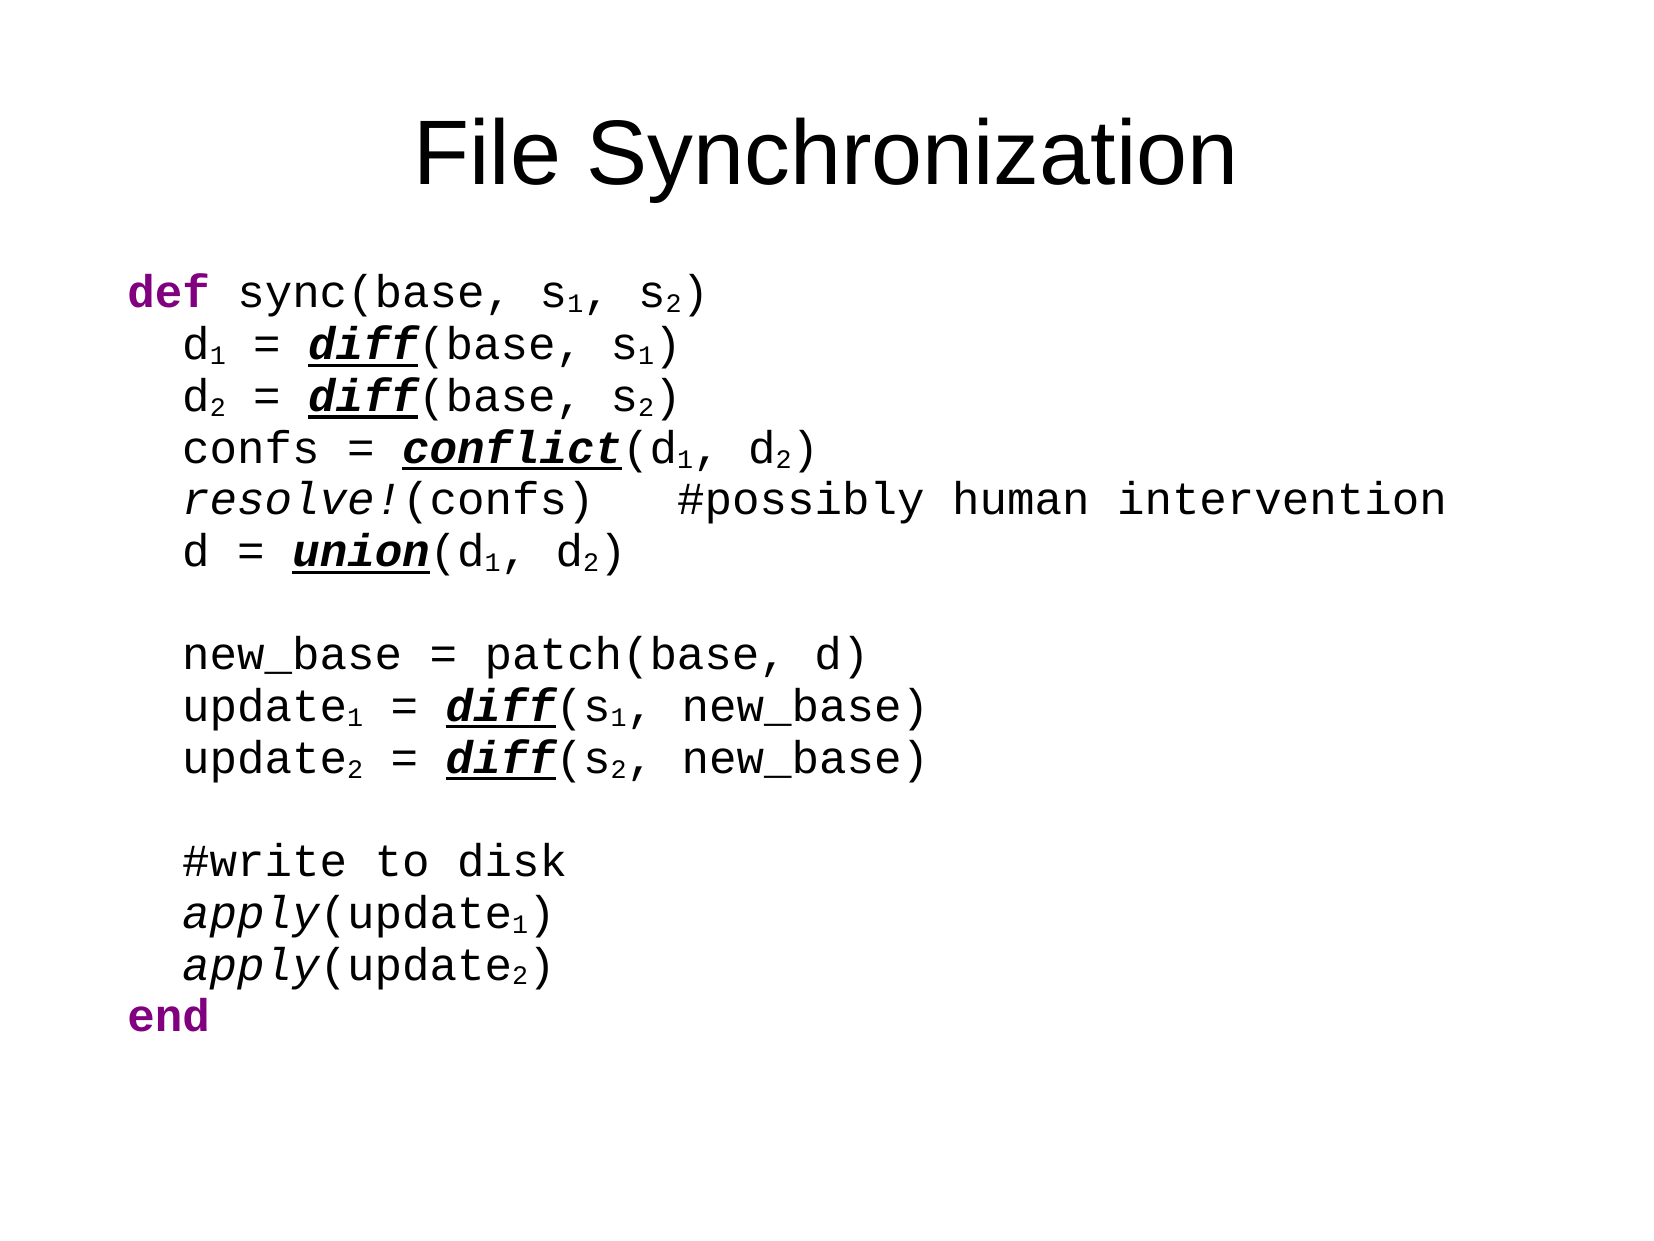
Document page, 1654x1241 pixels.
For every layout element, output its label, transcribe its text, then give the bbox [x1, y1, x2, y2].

title File Synchronization [82, 49, 1571, 257]
text_box def sync(base, s1, s2) d1 = diff(base, s1) d2 = diff(base, s2) confs = conflict(d1, d2) resolve!(confs) #possibly human intervention d = union(d1, d2) new_base = patch(base, d) update1 = diff(s1, new_base) update2 = diff(s2, new_base) #write to disk apply(update1) apply(update2) end [112, 262, 1537, 1174]
